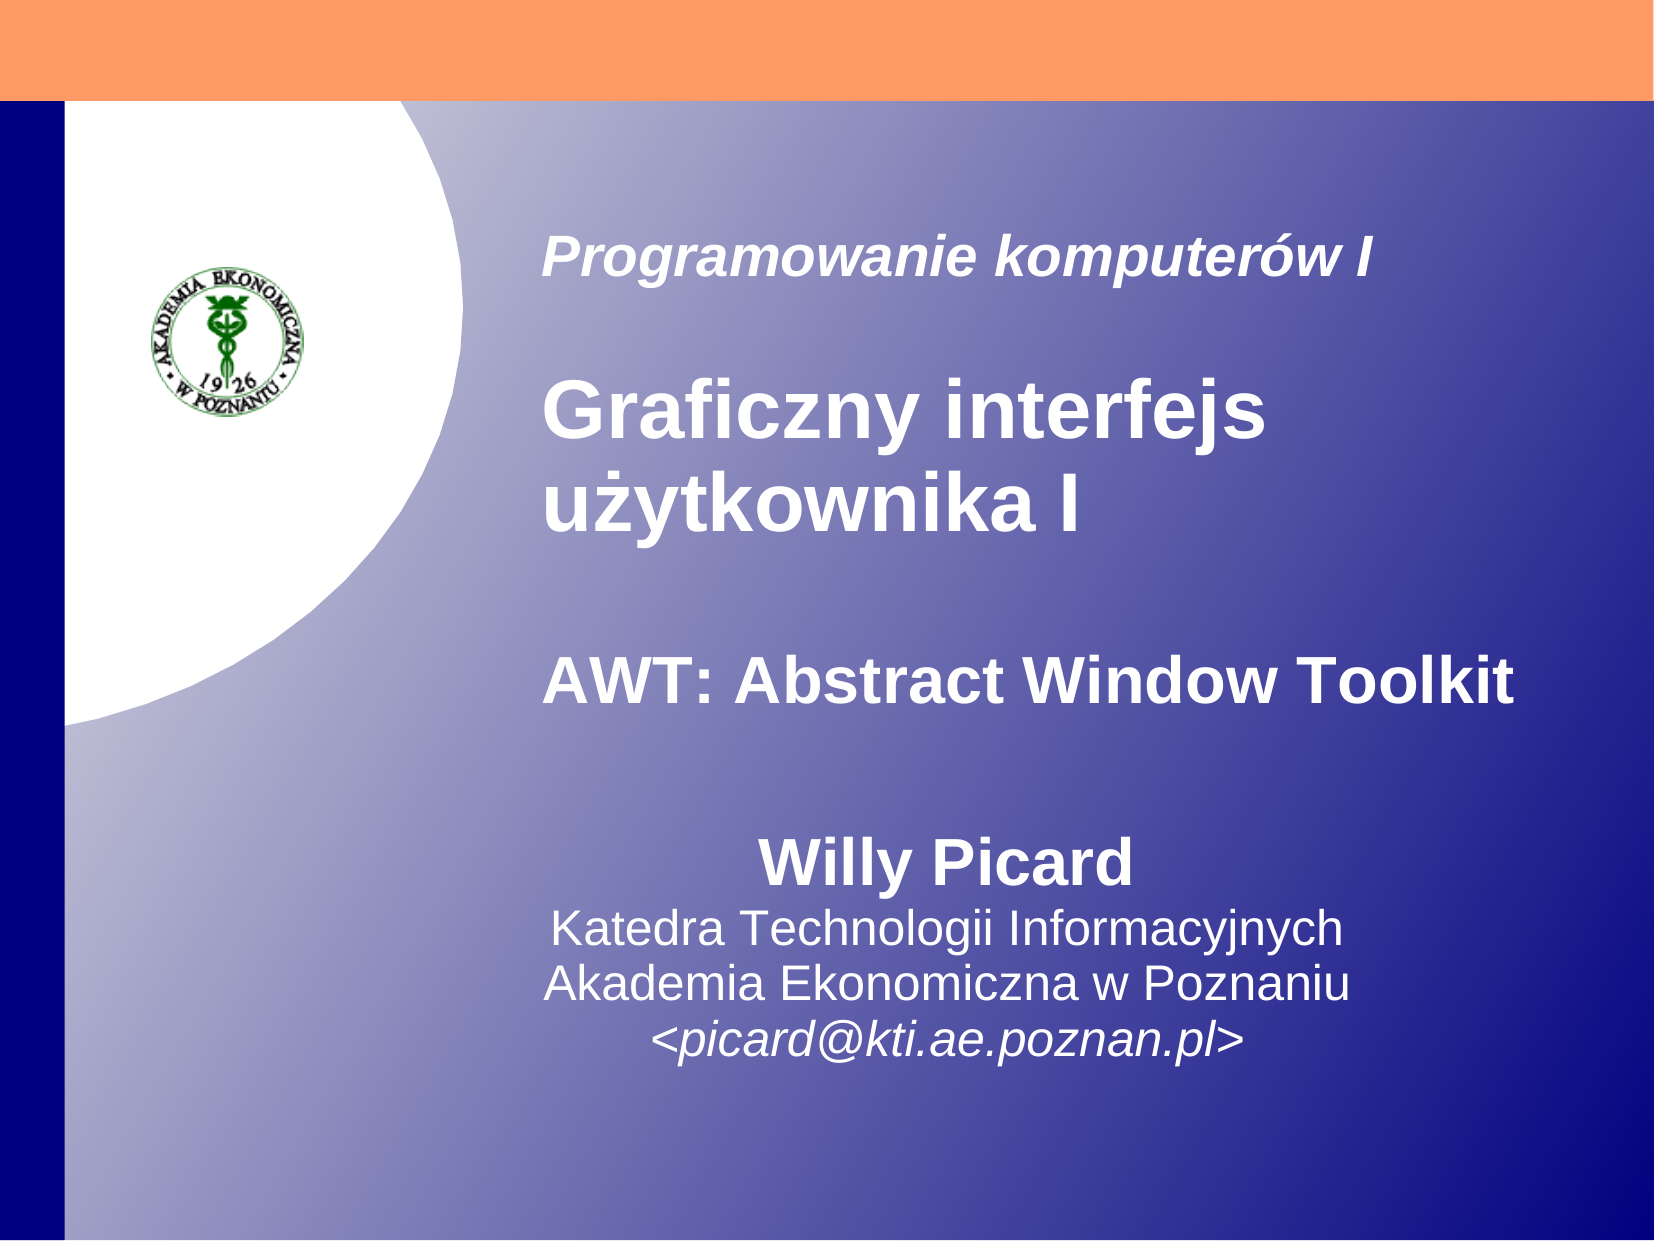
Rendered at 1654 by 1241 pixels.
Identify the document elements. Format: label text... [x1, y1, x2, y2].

picture [151, 267, 304, 417]
title Programowanie komputerów I Graficzny interfejs użytkownika I AWT: Abstract Window Toolkit [541, 223, 1588, 719]
